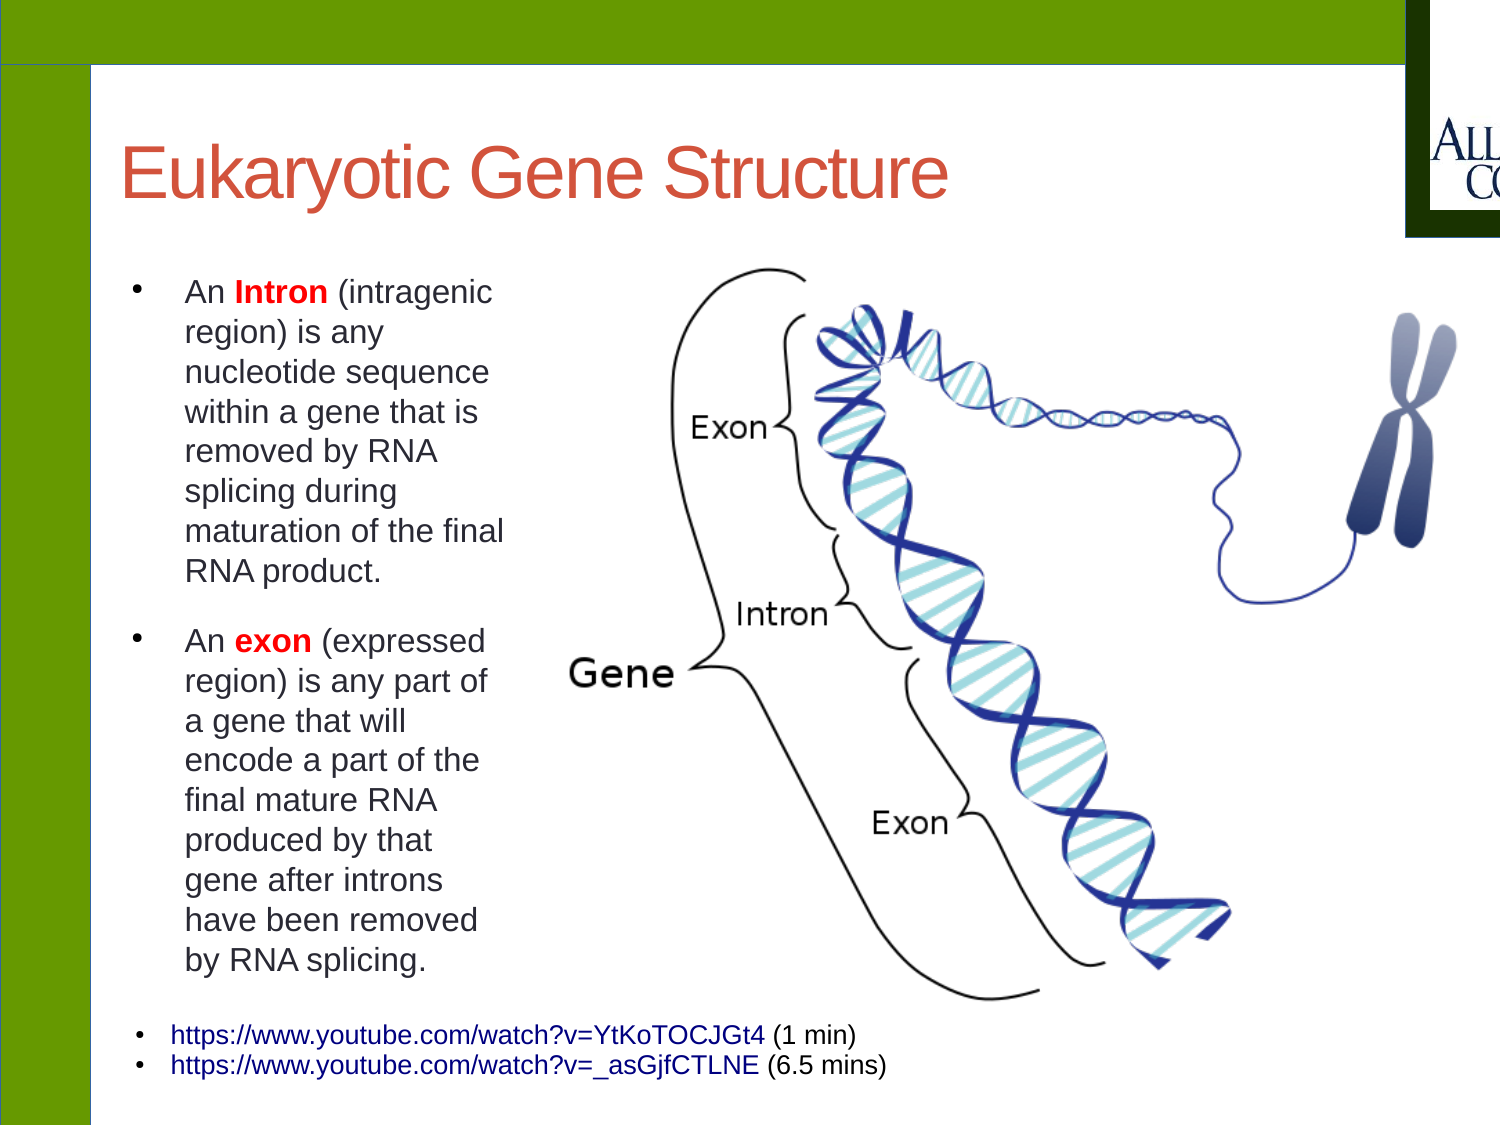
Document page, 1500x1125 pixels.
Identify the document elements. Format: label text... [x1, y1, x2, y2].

picture [1430, 0, 1500, 210]
title Eukaryotic Gene Structure [104, 87, 1455, 251]
picture [545, 244, 1481, 1025]
text_box [0, 0, 1430, 1125]
text_box [1455, 210, 1500, 238]
text_box https://www.youtube.com/watch?v=YtKoTOCJGt4 (1 min) https://www.youtube.com/watch?v=_asGjfCTLNE (6.5 mins) [120, 1012, 968, 1089]
list An Intron (intragenic region) is any nucleotide sequence within a gene that is removed by RNA splicing during maturation of the final RNA product. An exon (expressed region) is any part of a gene that will encode a part of the final mature RNA produced by that gene after introns have been removed by RNA splicing. [98, 262, 526, 1036]
